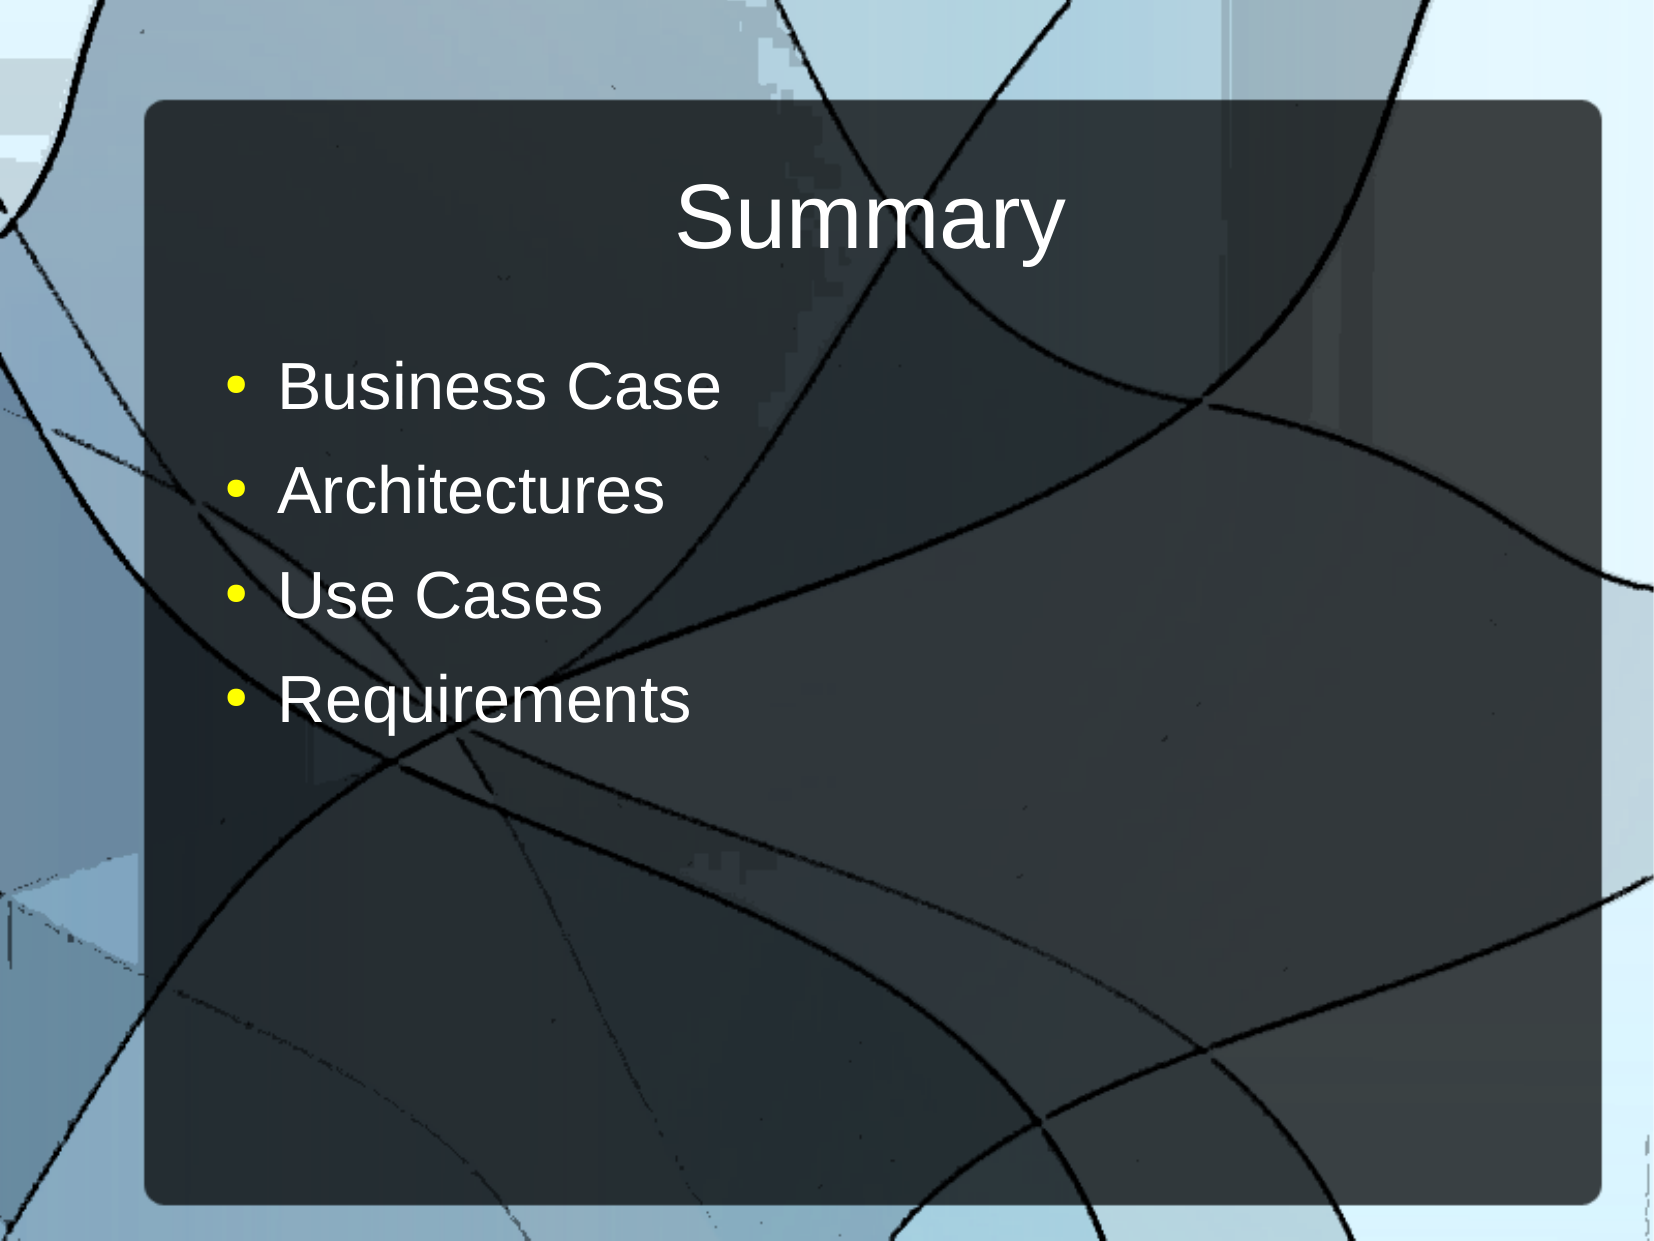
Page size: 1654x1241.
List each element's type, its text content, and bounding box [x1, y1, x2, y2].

list Business Case Architectures Use Cases Requirements [206, 349, 1571, 1019]
title Summary [159, 108, 1583, 325]
picture [0, 0, 1654, 1241]
